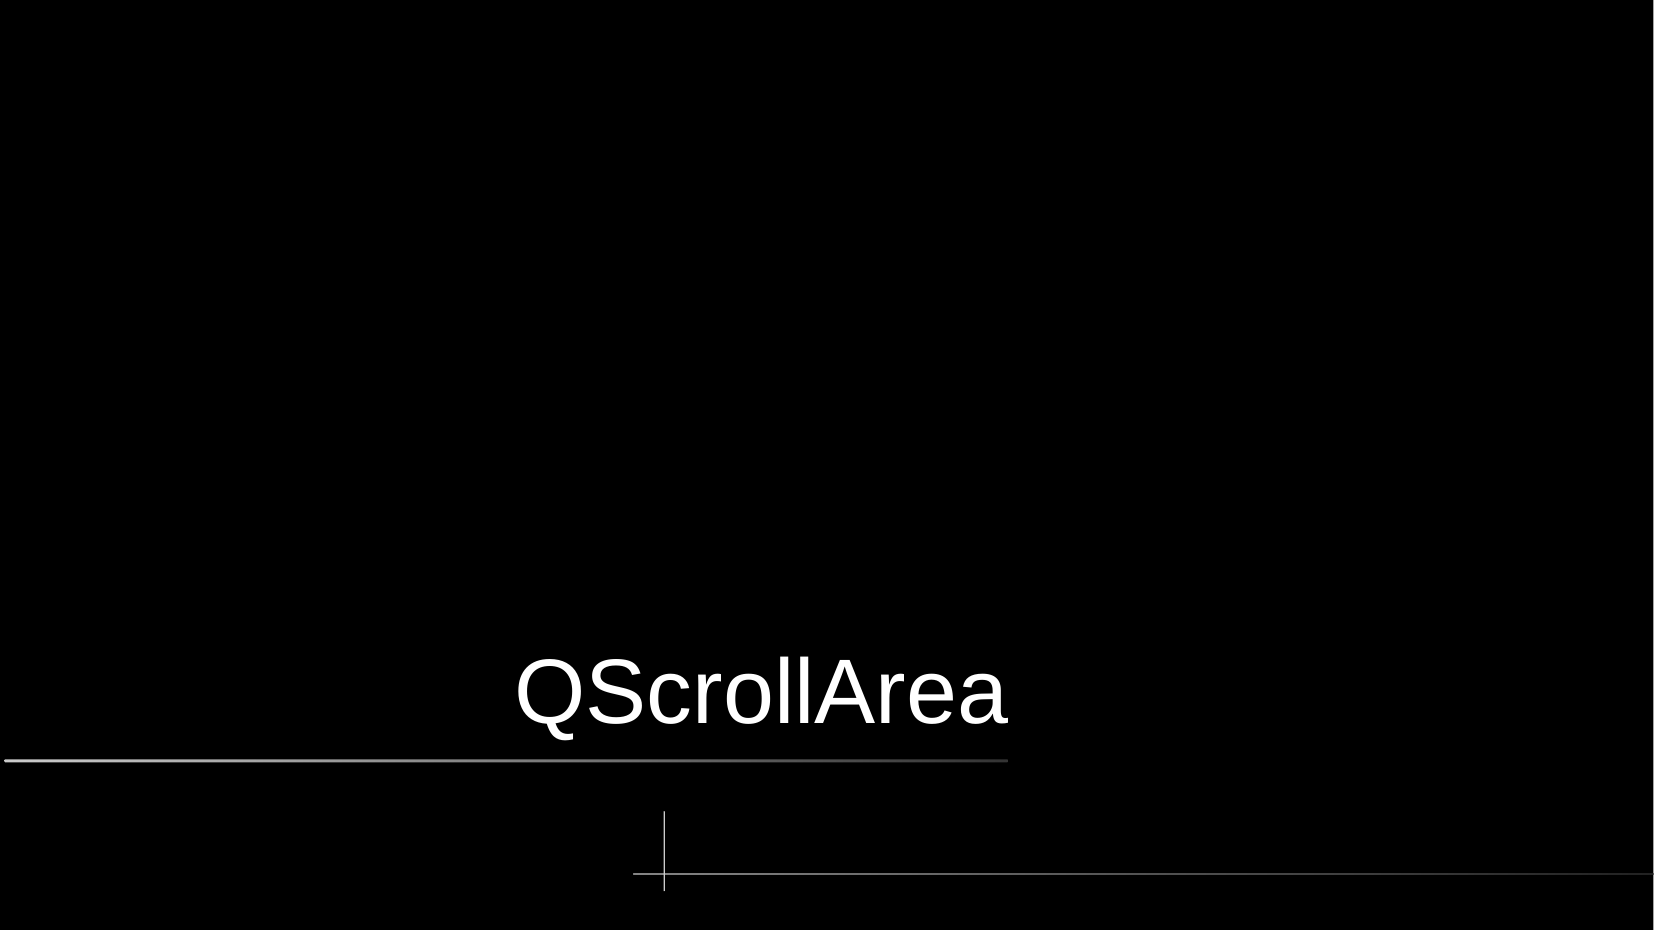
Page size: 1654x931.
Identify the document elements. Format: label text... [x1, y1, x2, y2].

title QScrollArea [23, 637, 1501, 746]
